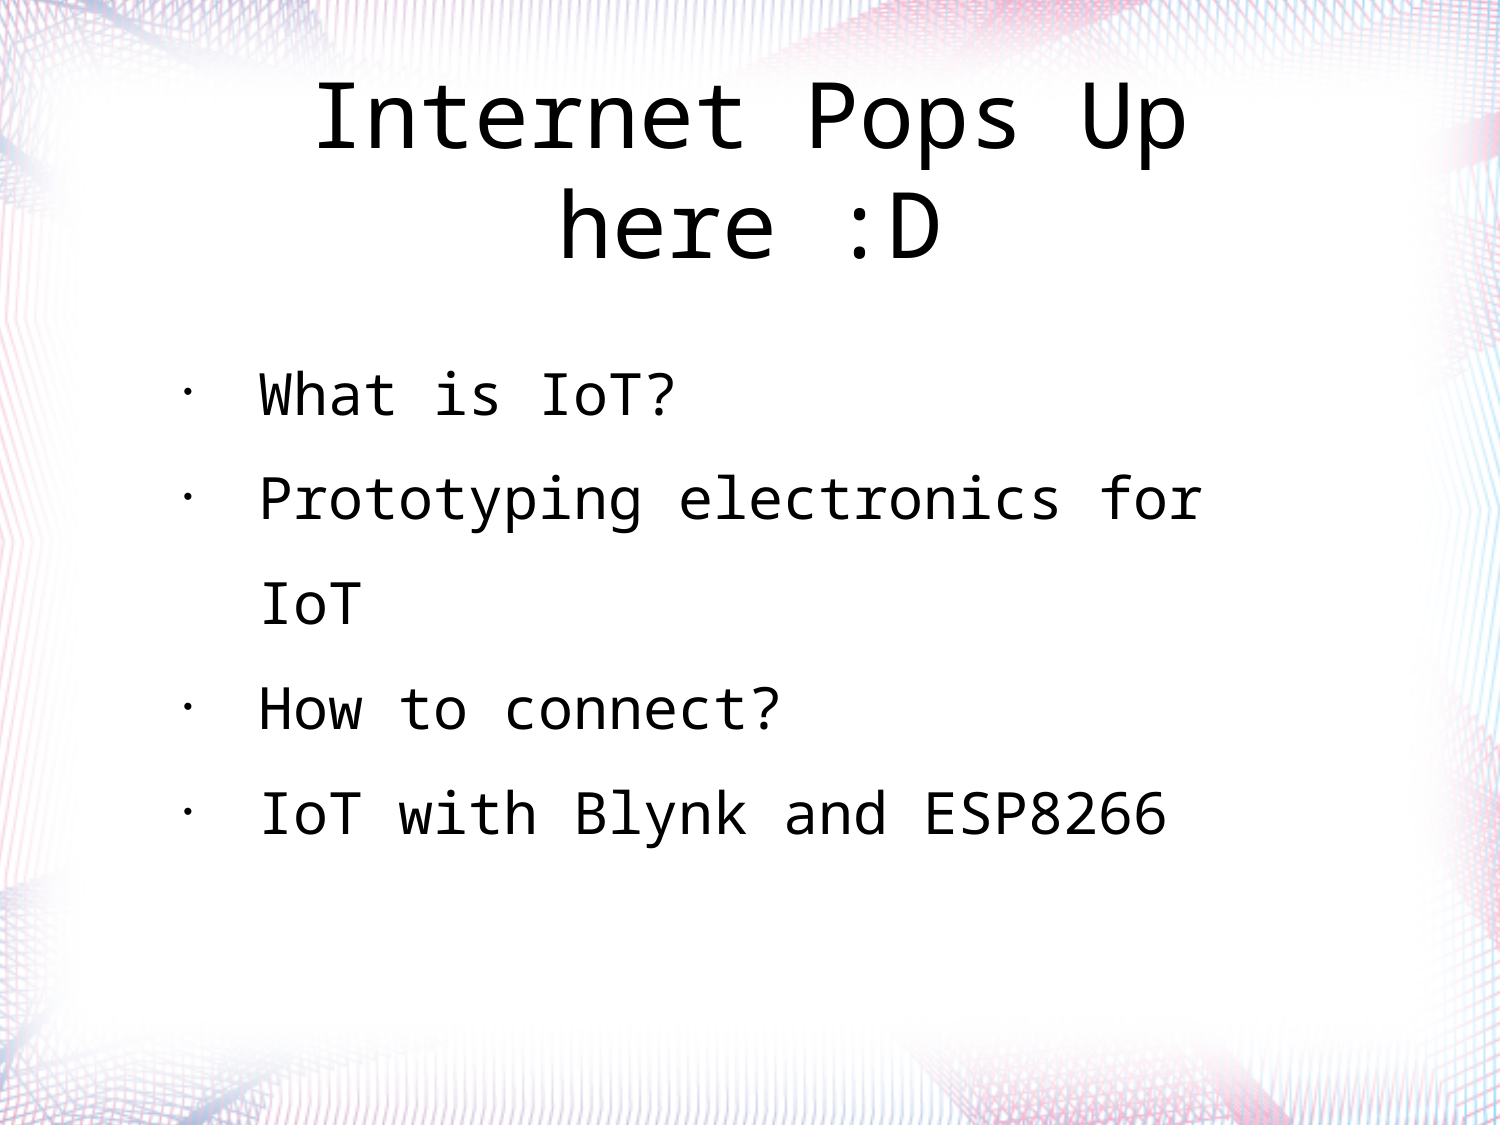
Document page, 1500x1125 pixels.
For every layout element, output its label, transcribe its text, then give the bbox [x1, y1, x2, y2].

subtitle What is IoT? Prototyping electronics for IoT How to connect? IoT with Blynk and ESP8266 [168, 314, 1332, 1012]
title Internet Pops Up here :D [112, 49, 1388, 291]
picture [0, 0, 1500, 1125]
